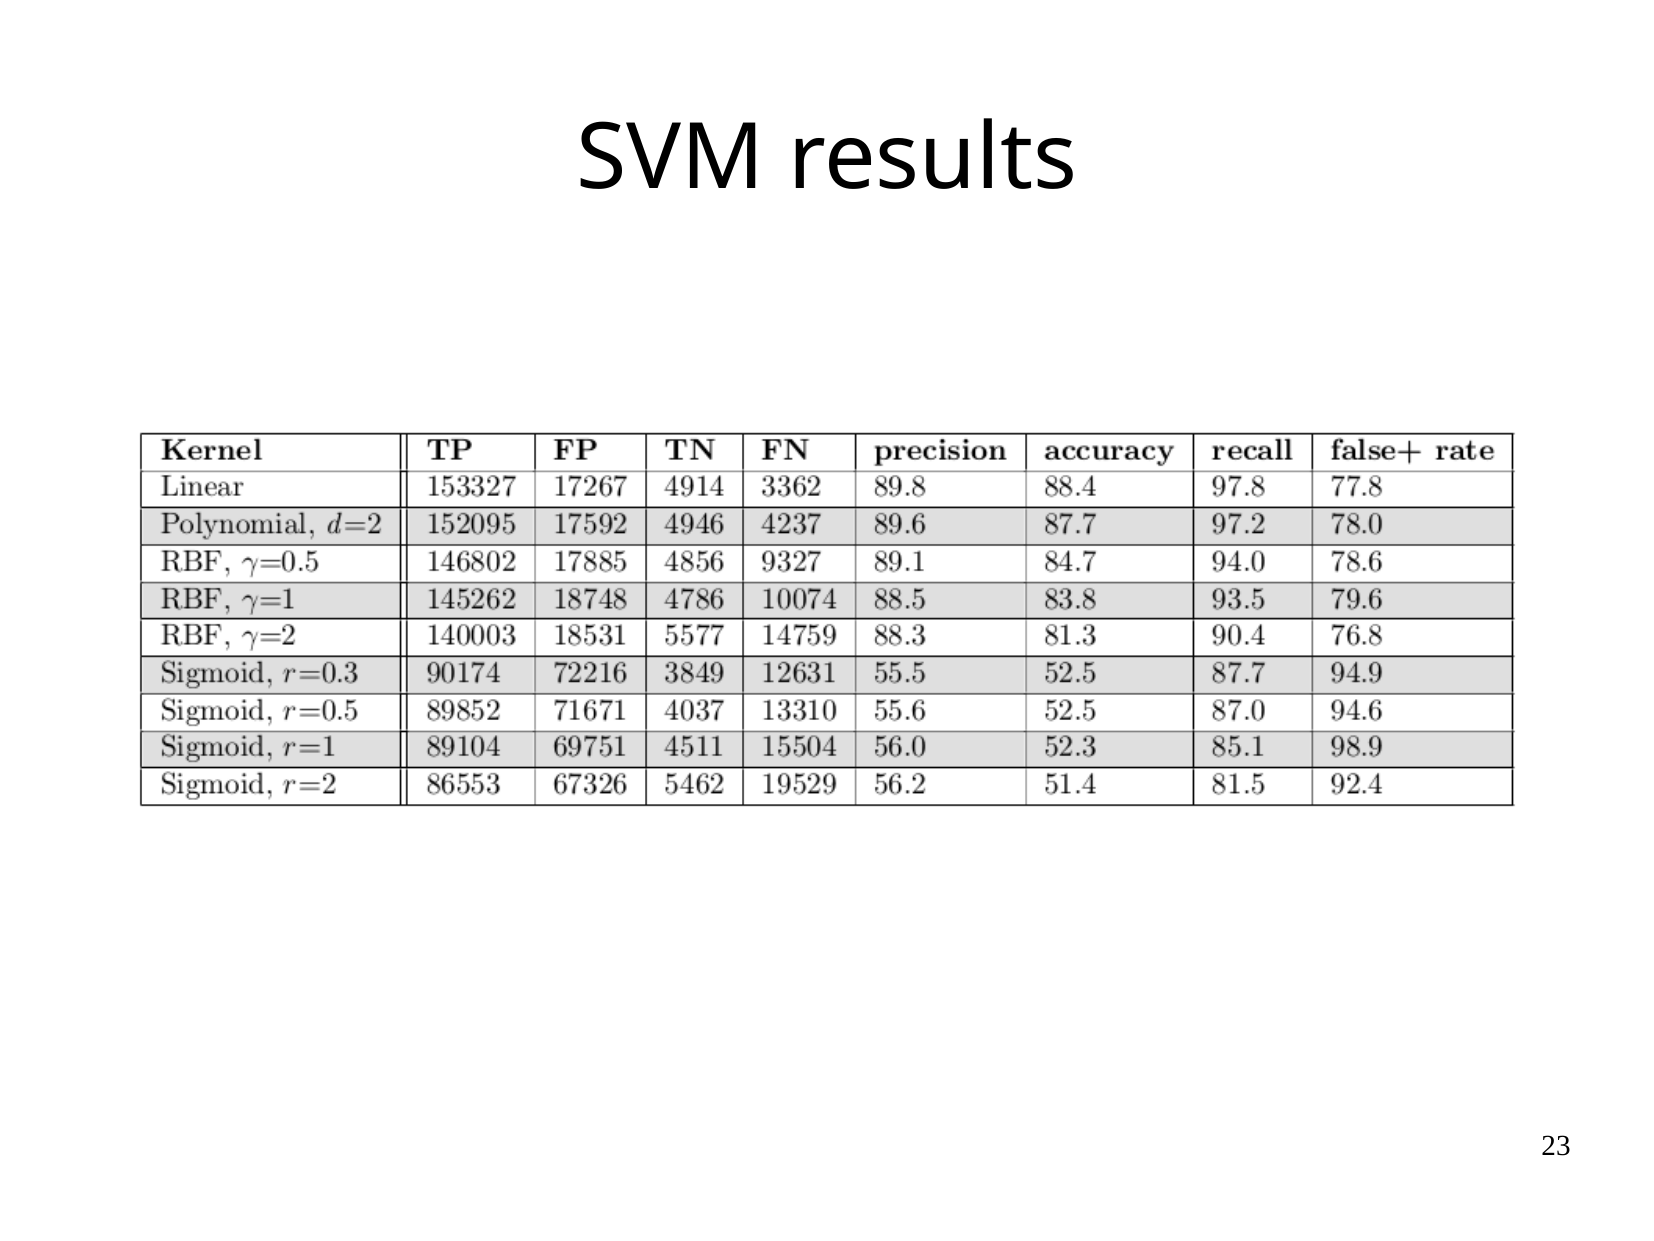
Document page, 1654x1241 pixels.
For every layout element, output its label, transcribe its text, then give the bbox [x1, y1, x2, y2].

picture [117, 416, 1537, 825]
title SVM results [82, 49, 1571, 257]
